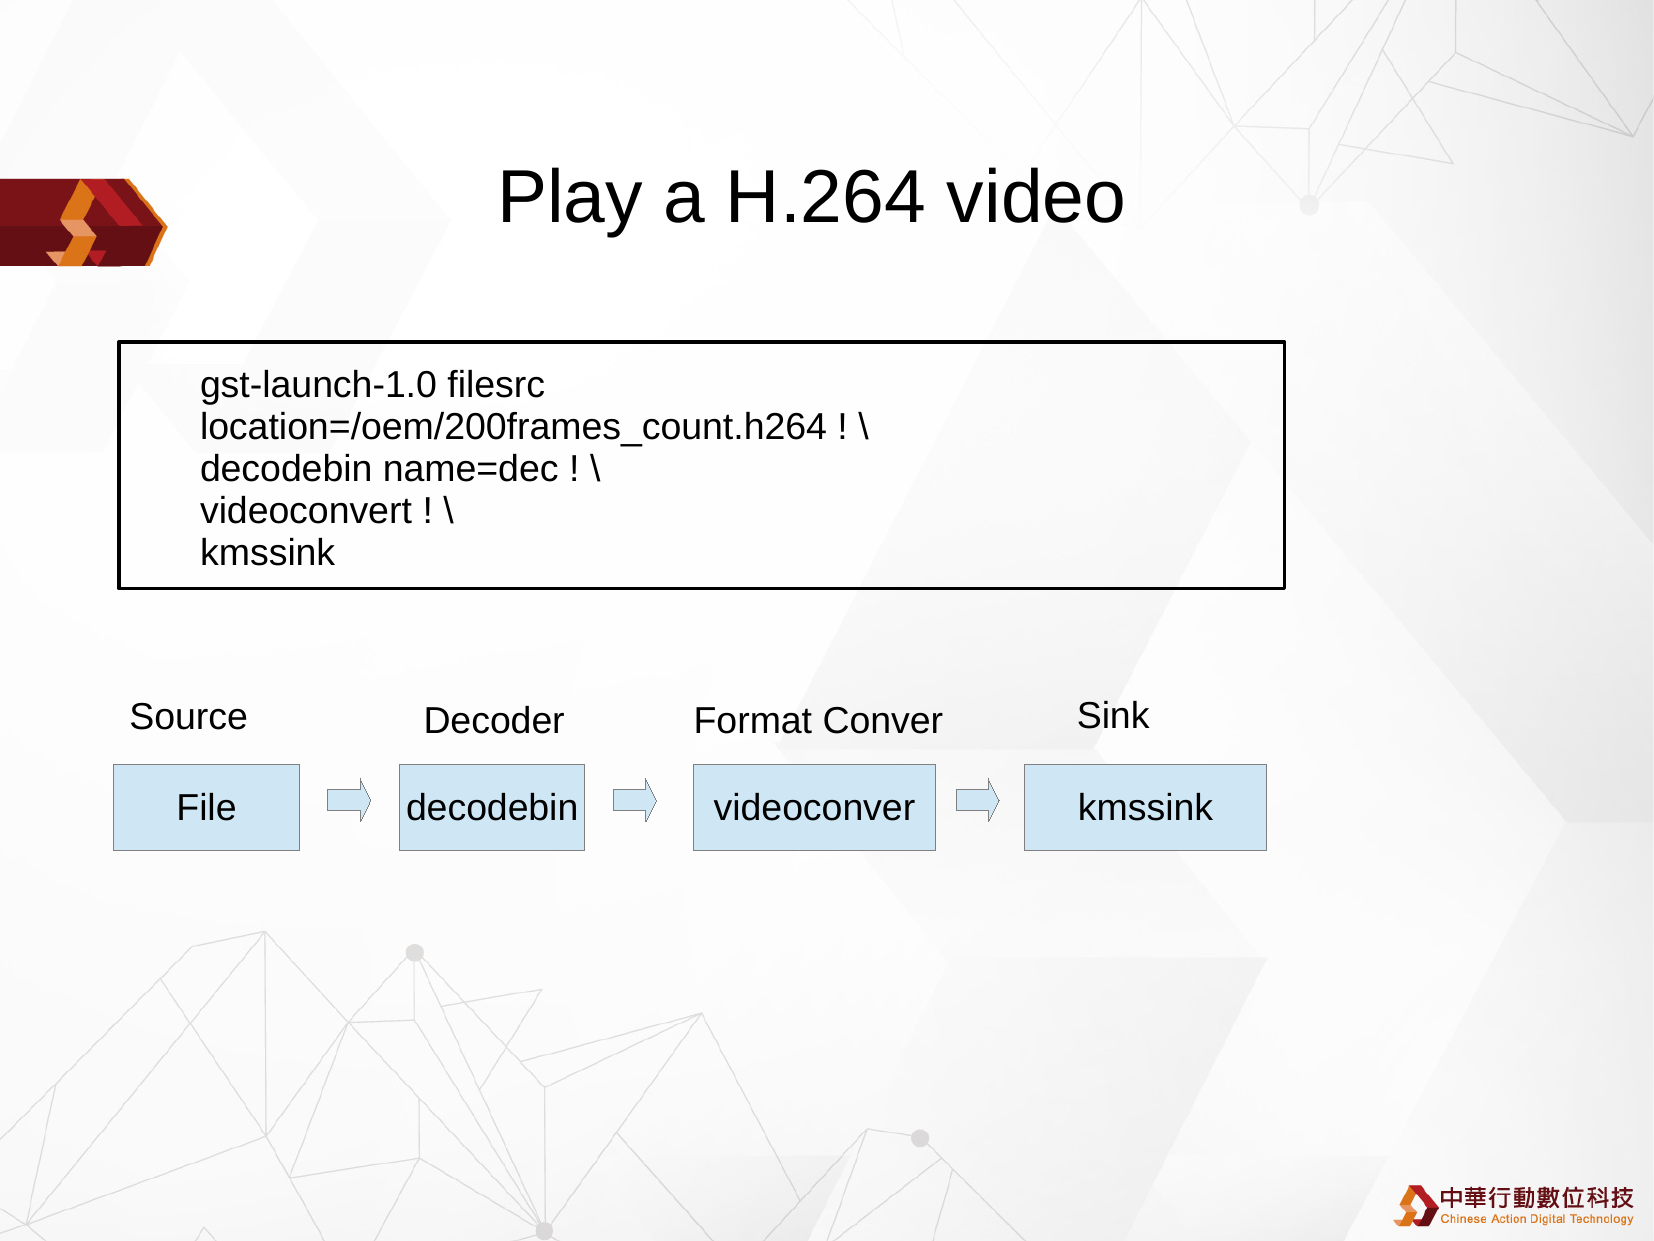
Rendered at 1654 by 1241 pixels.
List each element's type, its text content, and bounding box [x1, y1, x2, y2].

text_box [956, 778, 1000, 822]
text_box Format Conver [678, 692, 986, 792]
text_box videoconver [693, 792, 936, 851]
text_box gst-launch-1.0 filesrc location=/oem/200frames_count.h264 ! \ decodebin name=dec ! \ videoconvert ! \ kmssink [185, 356, 1230, 582]
title Play a H.264 video [118, 112, 1506, 281]
text_box decodebin [399, 764, 585, 851]
text_box Sink [1062, 686, 1210, 744]
text_box Decoder [408, 692, 600, 750]
text_box File [113, 764, 300, 851]
text_box kmssink [1024, 764, 1267, 851]
text_box Source [114, 688, 305, 788]
picture [0, 0, 1654, 1241]
text_box [327, 778, 371, 822]
text_box [613, 778, 657, 822]
